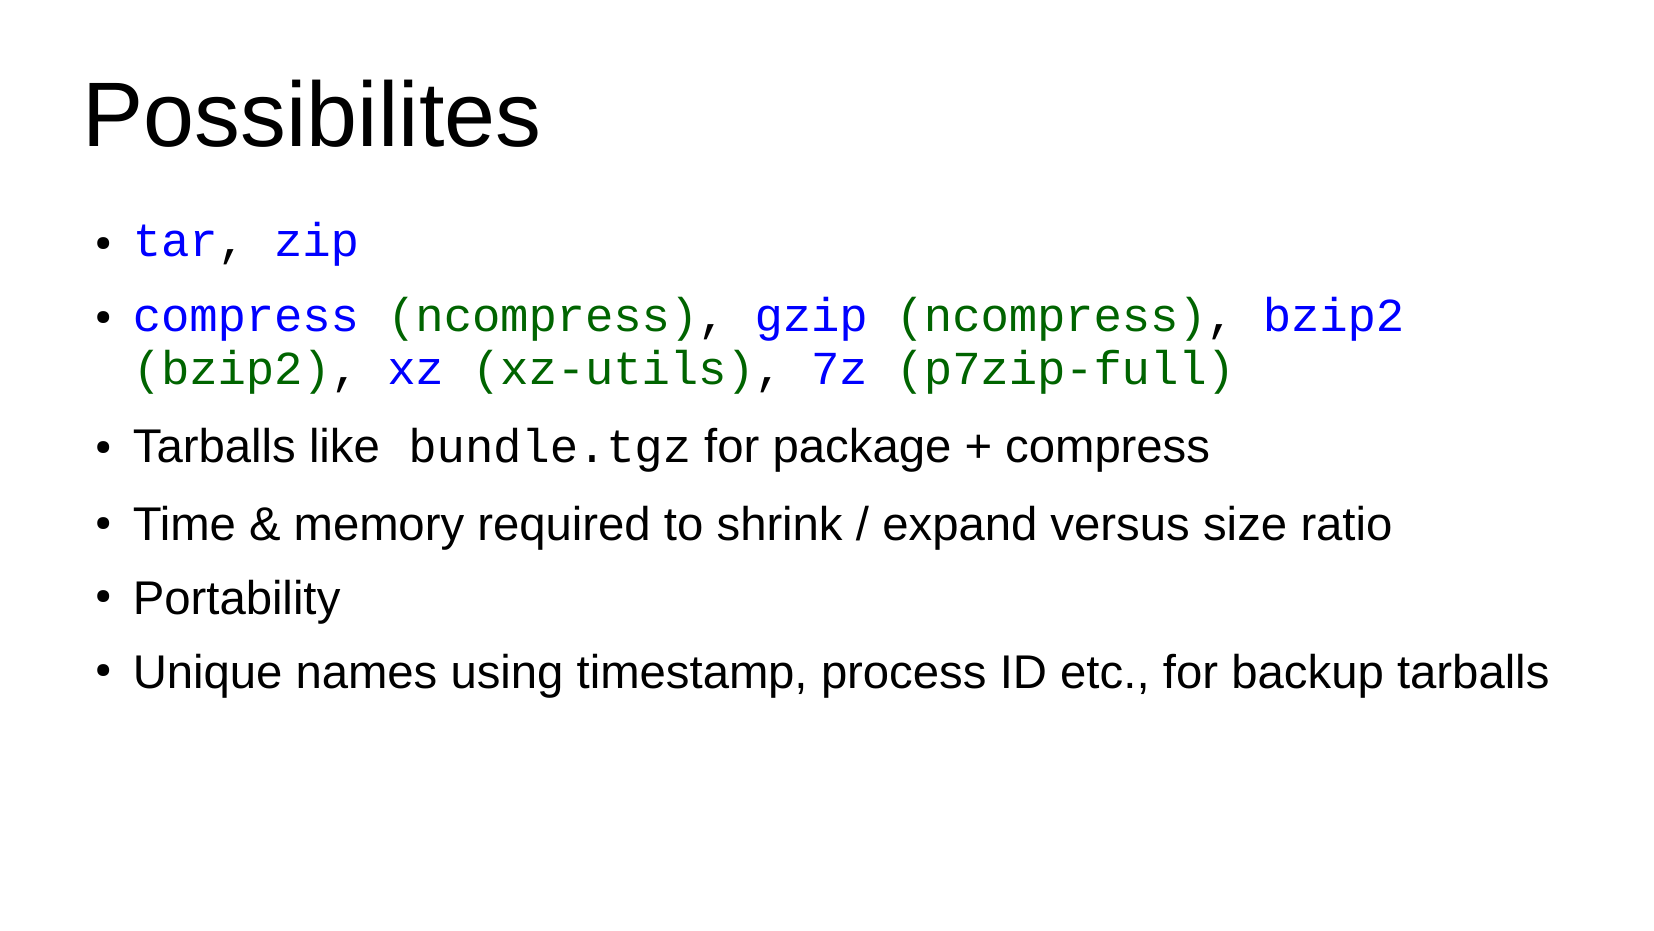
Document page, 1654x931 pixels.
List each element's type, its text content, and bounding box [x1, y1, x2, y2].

title Possibilites [82, 37, 1571, 193]
list tar, zip compress (ncompress), gzip (ncompress), bzip2 (bzip2), xz (xz-utils), 7z (p7zip-full) Tarballs like bundle.tgz for package + compress Time & memory required to shrink / expand versus size ratio Portability Unique names using timestamp, process ID etc., for backup tarballs [82, 217, 1571, 758]
